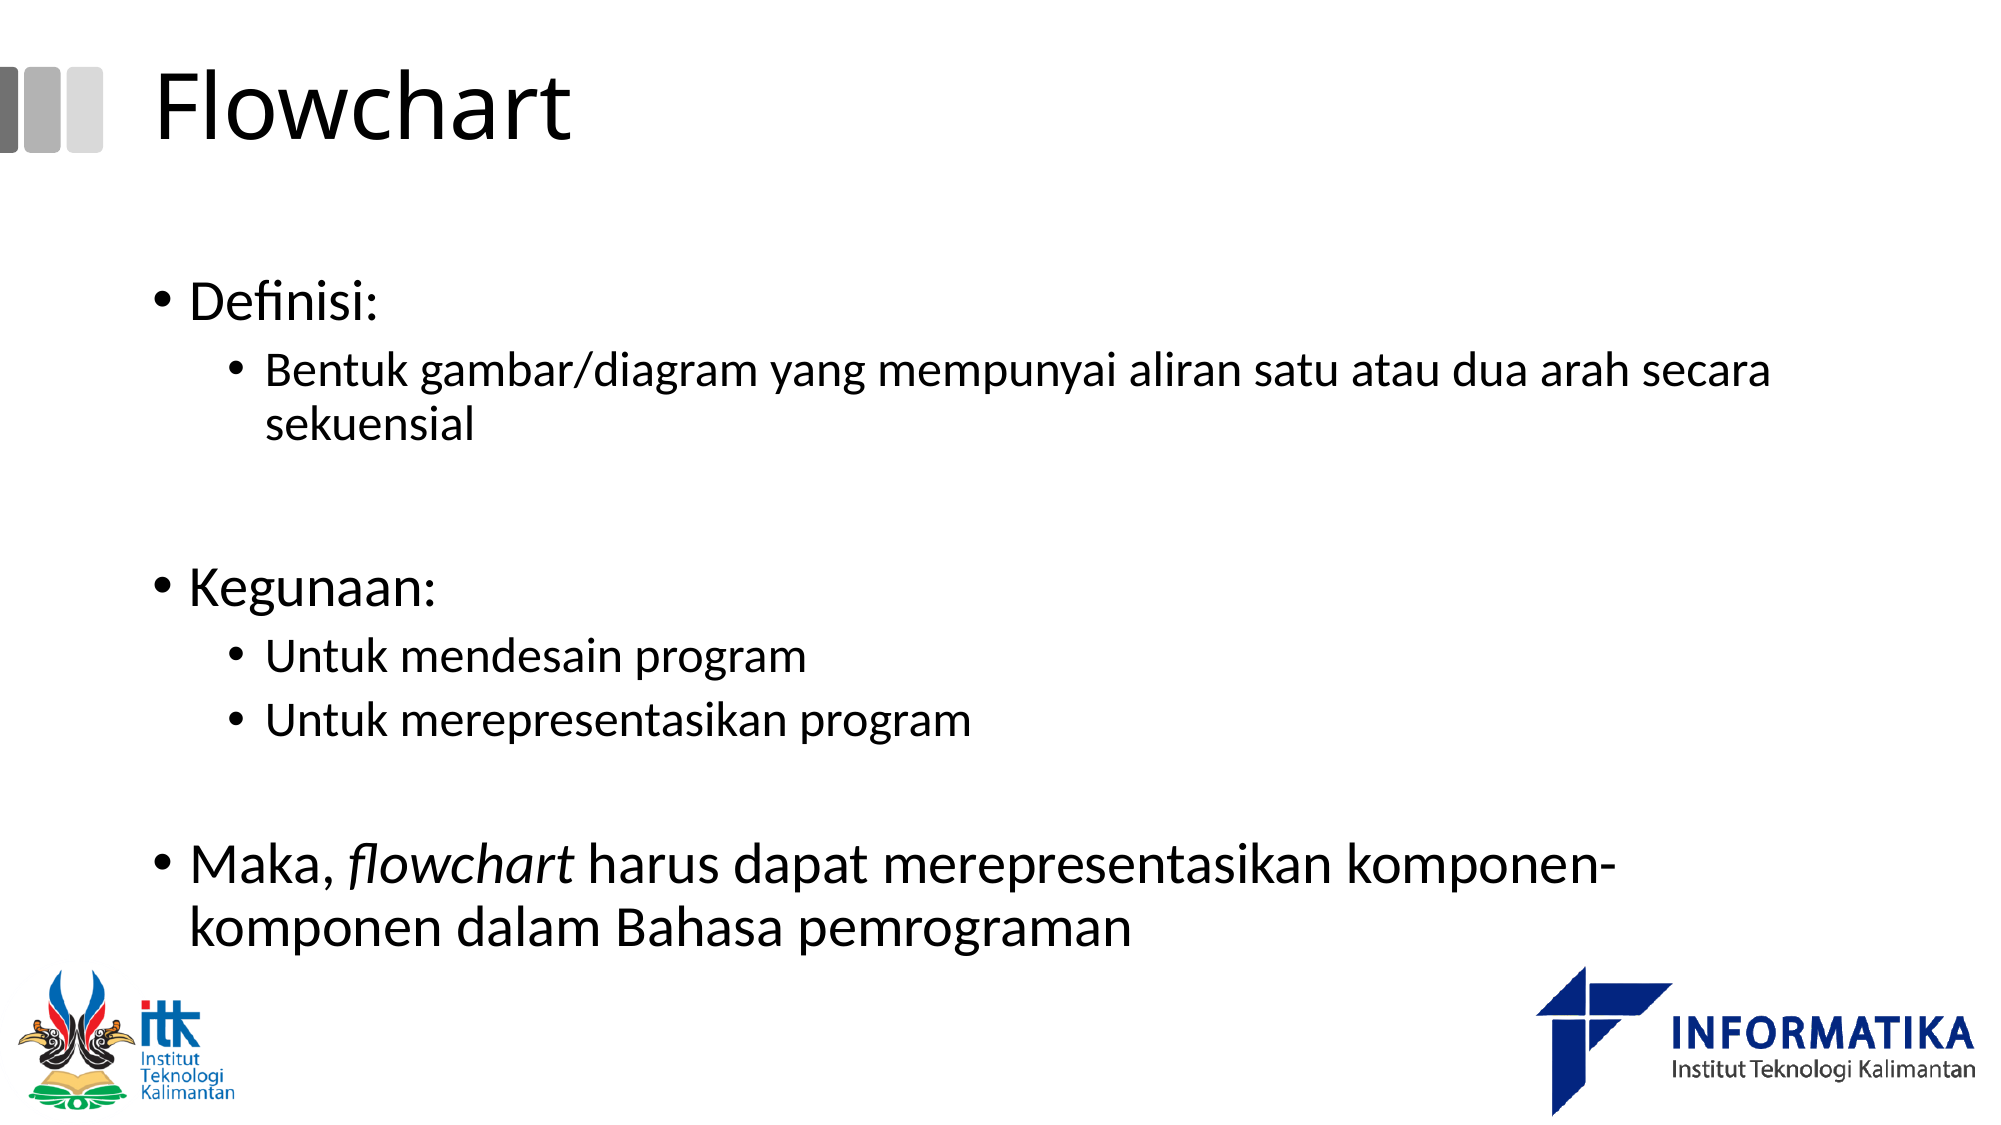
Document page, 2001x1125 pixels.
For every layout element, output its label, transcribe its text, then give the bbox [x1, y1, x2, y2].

picture [0, 935, 253, 1125]
list Definisi: Bentuk gambar/diagram yang mempunyai aliran satu atau dua arah secara sekuensial Kegunaan: Untuk mendesain program Untuk merepresentasikan program Maka, flowchart harus dapat merepresentasikan komponen-komponen dalam Bahasa pemrograman [137, 262, 1863, 977]
picture [1534, 965, 1976, 1118]
title Flowchart [137, 1, 1863, 219]
